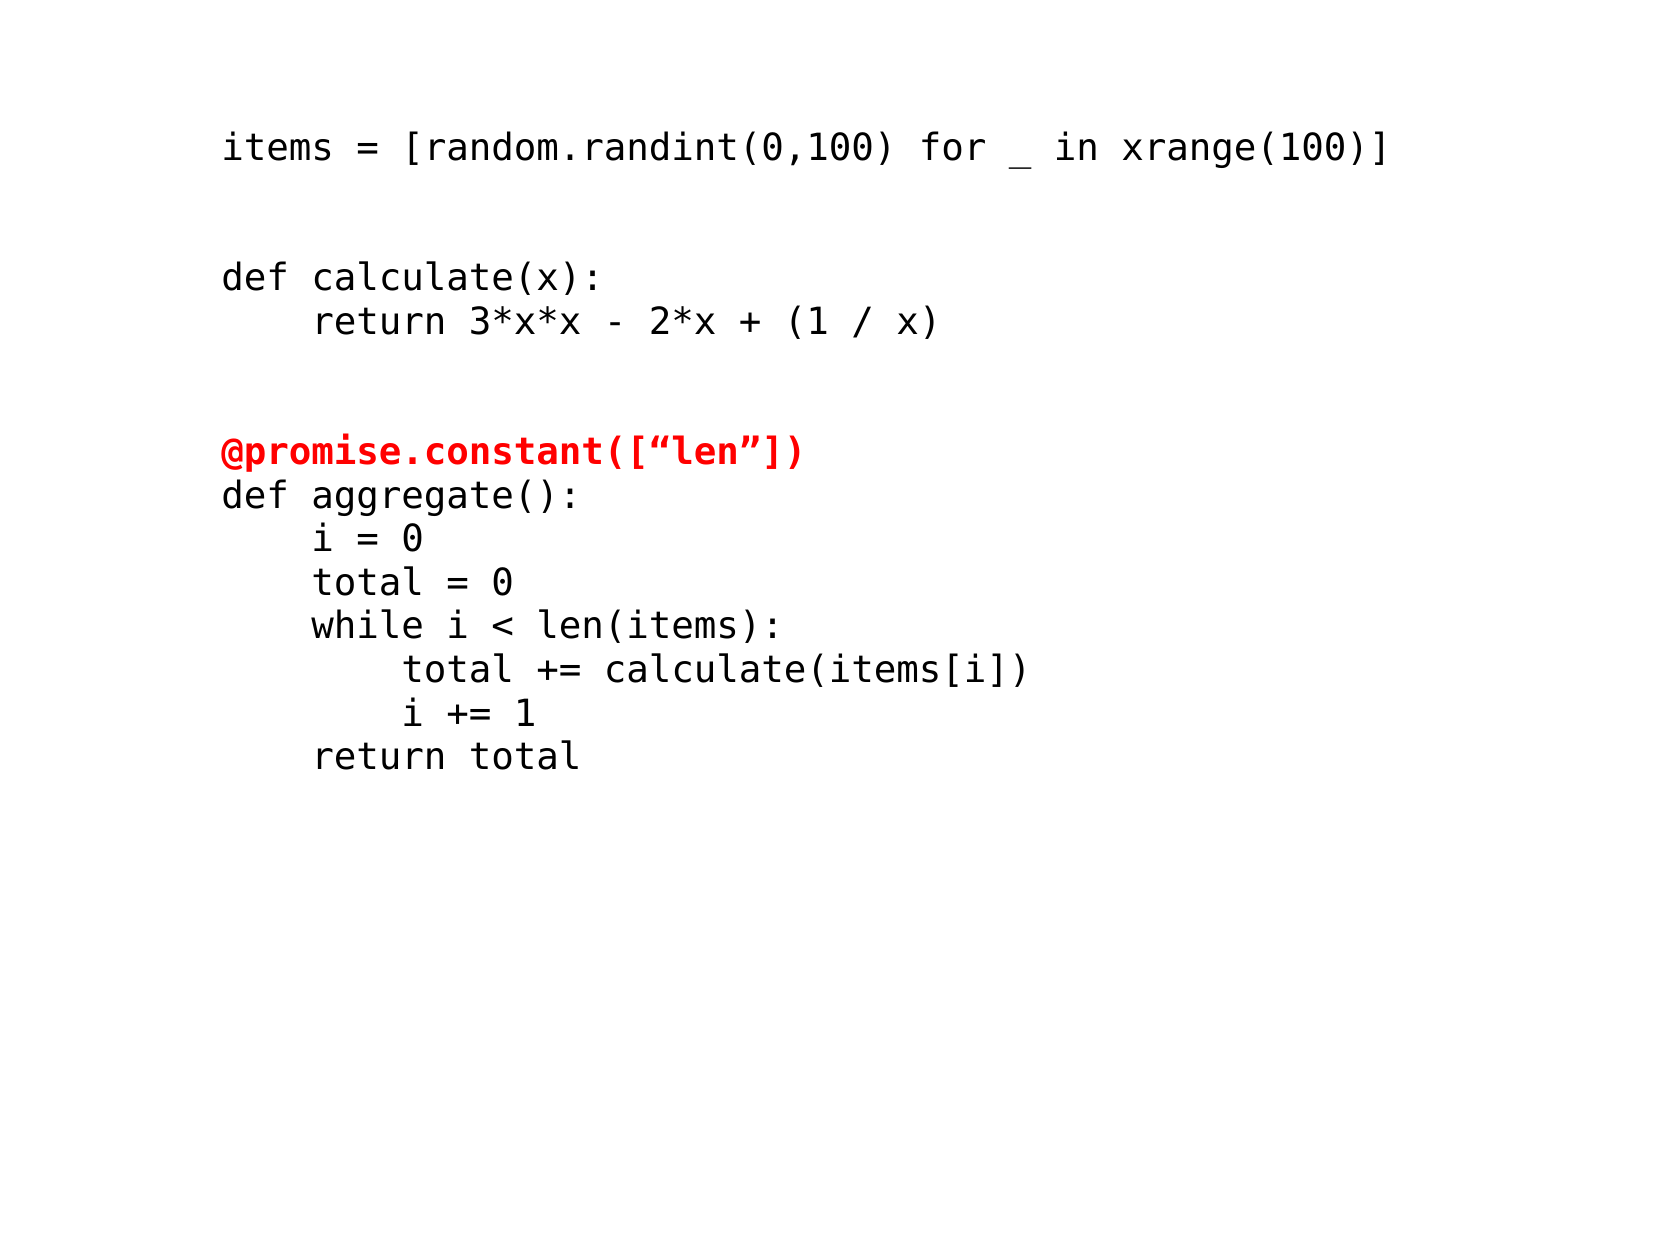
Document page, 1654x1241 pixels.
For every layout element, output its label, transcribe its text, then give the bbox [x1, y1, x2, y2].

text_box items = [random.randint(0,100) for _ in xrange(100)] def calculate(x): return 3*x*x - 2*x + (1 / x) @promise.constant([“len”]) def aggregate(): i = 0 total = 0 while i < len(items): total += calculate(items[i]) i += 1 return total [206, 118, 1477, 830]
